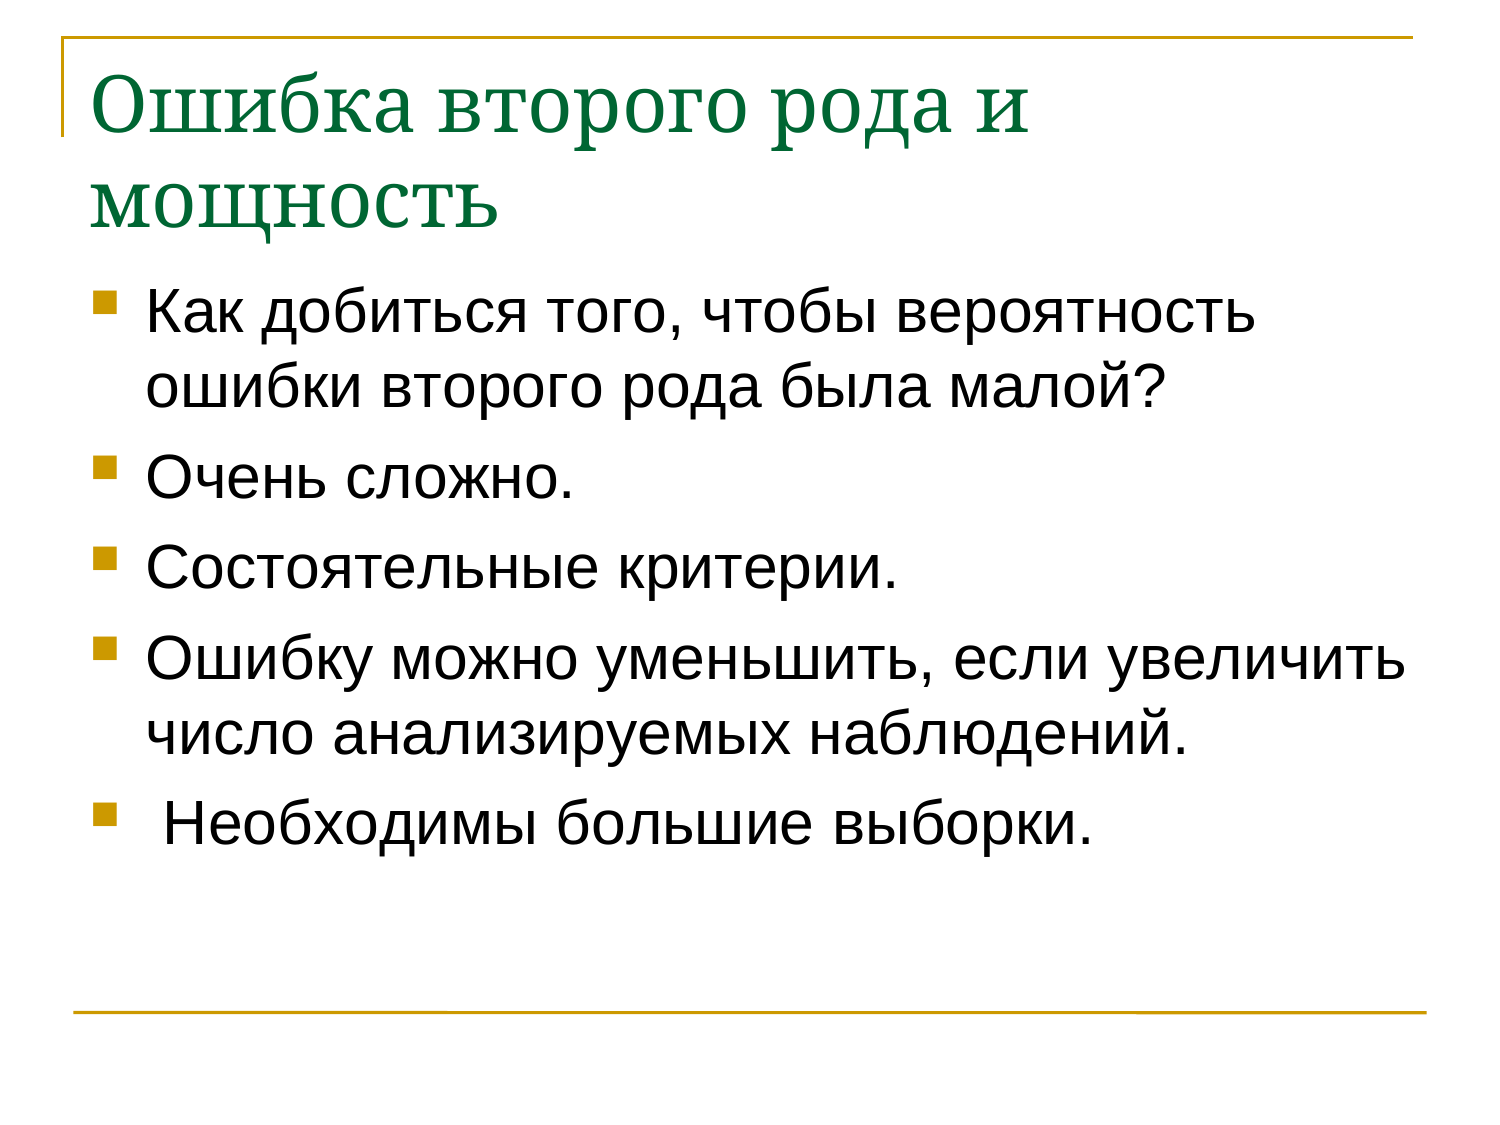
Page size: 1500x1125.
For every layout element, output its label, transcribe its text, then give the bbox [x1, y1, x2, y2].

title Ошибка второго рода и мощность [75, 45, 1426, 233]
list Как добиться того, чтобы вероятность ошибки второго рода была малой? Очень сложно. Состоятельные критерии. Ошибку можно уменьшить, если увеличить число анализируемых наблюдений. Необходимы большие выборки. [75, 262, 1426, 1006]
